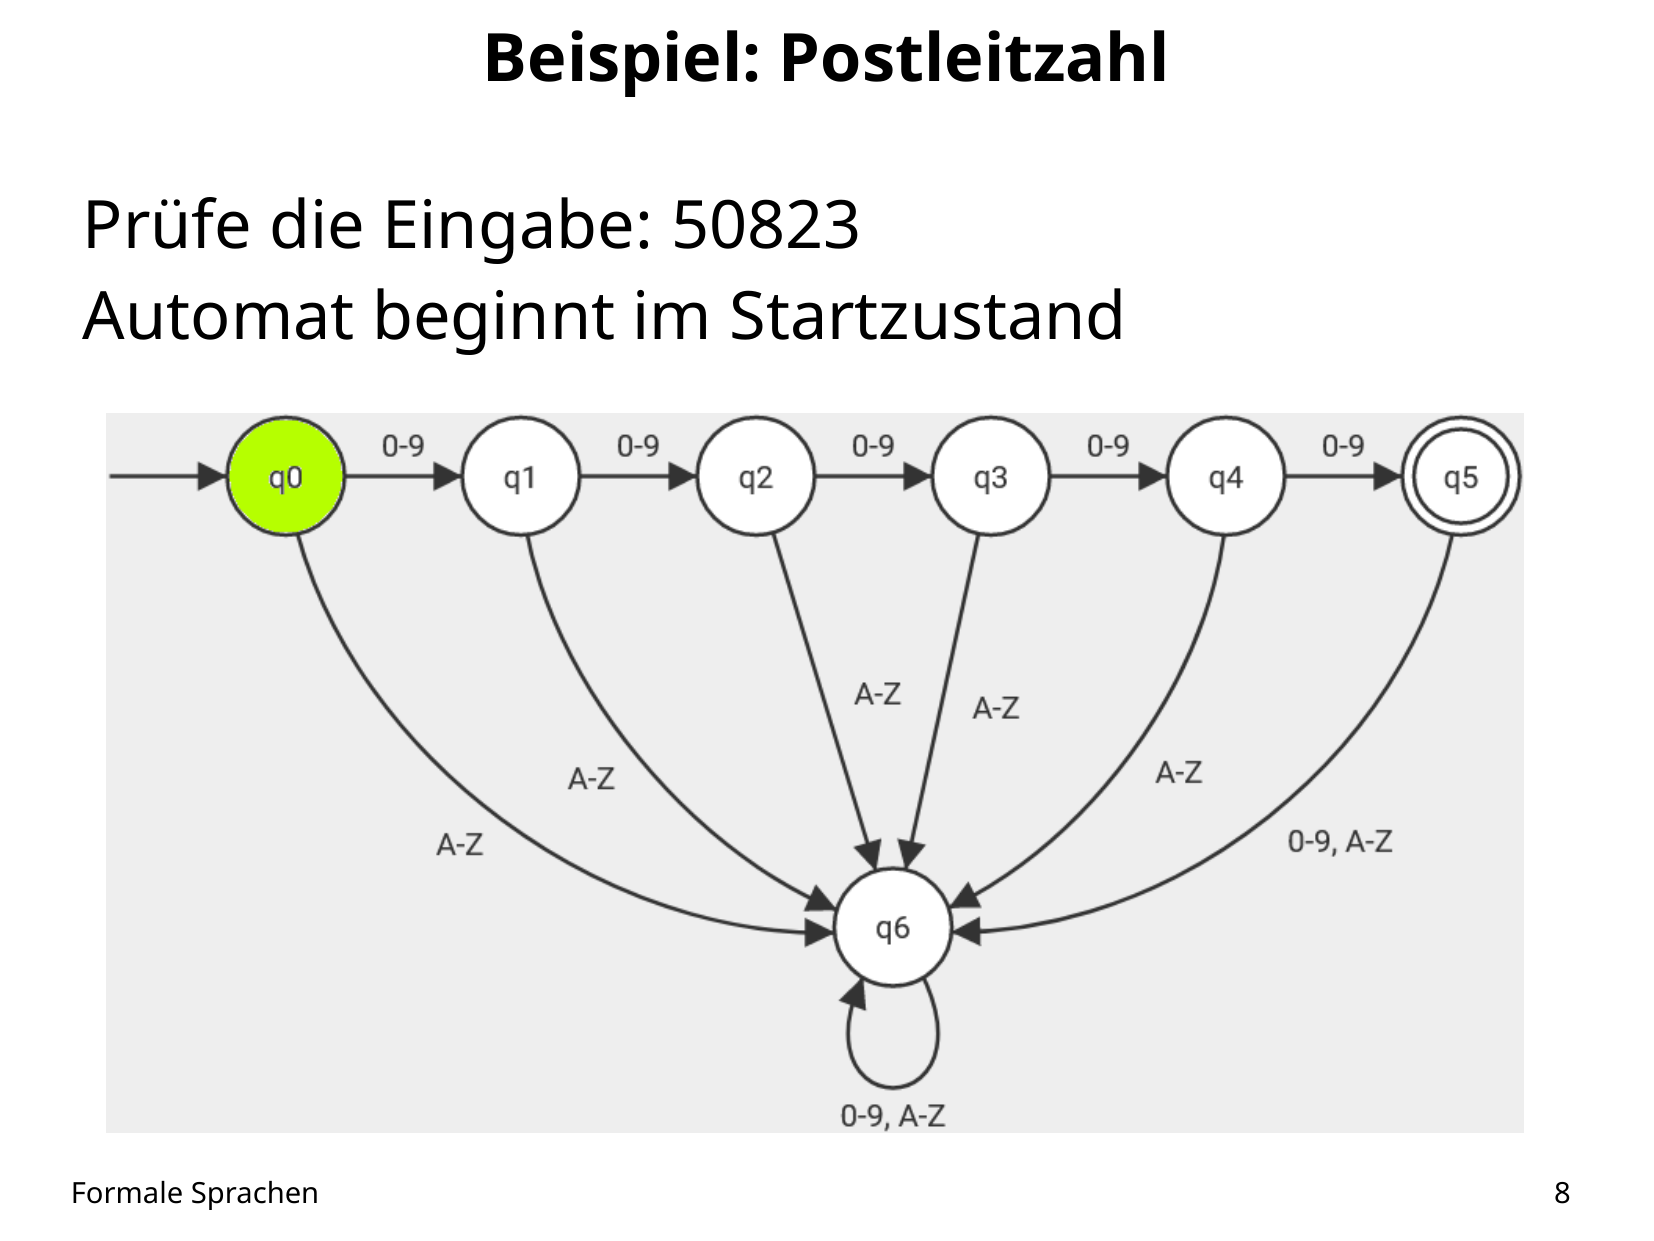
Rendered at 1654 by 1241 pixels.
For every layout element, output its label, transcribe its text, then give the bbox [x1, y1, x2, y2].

picture [106, 413, 1524, 1133]
title Beispiel: Postleitzahl [0, 5, 1654, 107]
list Prüfe die Eingabe: 50823 Automat beginnt im Startzustand [82, 177, 1571, 1123]
